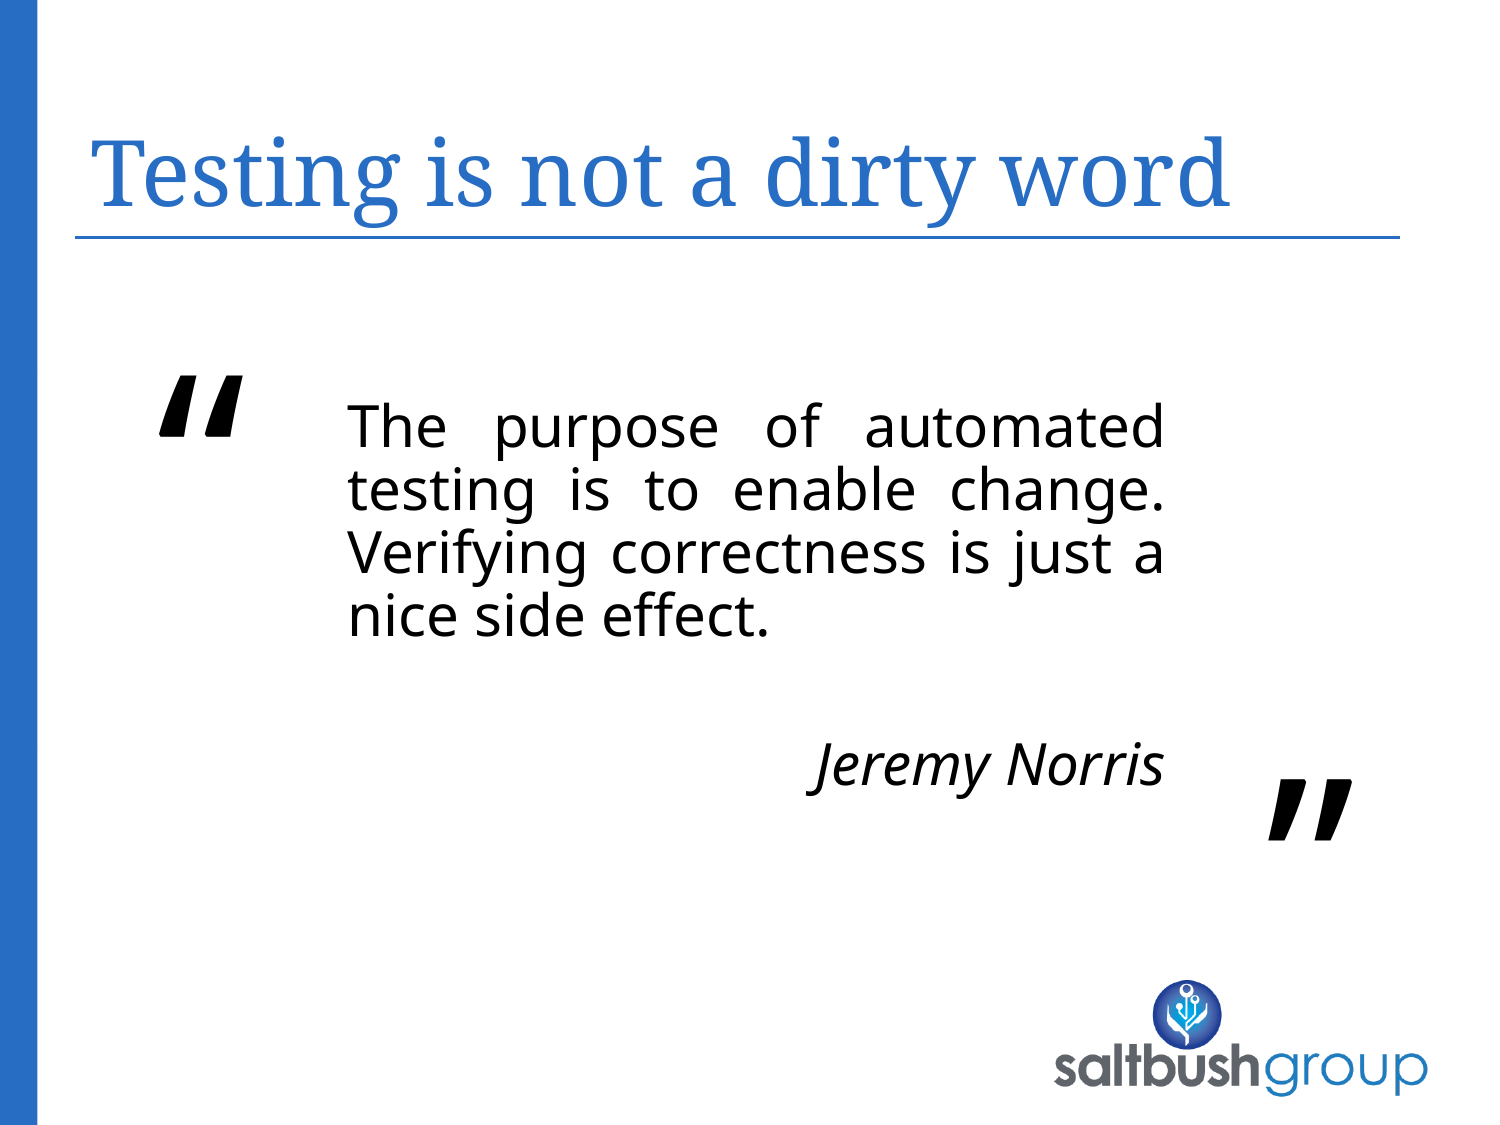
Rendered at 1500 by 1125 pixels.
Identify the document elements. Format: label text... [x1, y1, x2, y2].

title Testing is not a dirty word [75, 45, 1500, 233]
picture [1054, 980, 1430, 1102]
text_box “ [141, 279, 378, 626]
list The purpose of automated testing is to enable change. Verifying correctness is just a nice side effect. Jeremy Norris [248, 389, 1182, 969]
text_box “ [1133, 590, 1371, 937]
